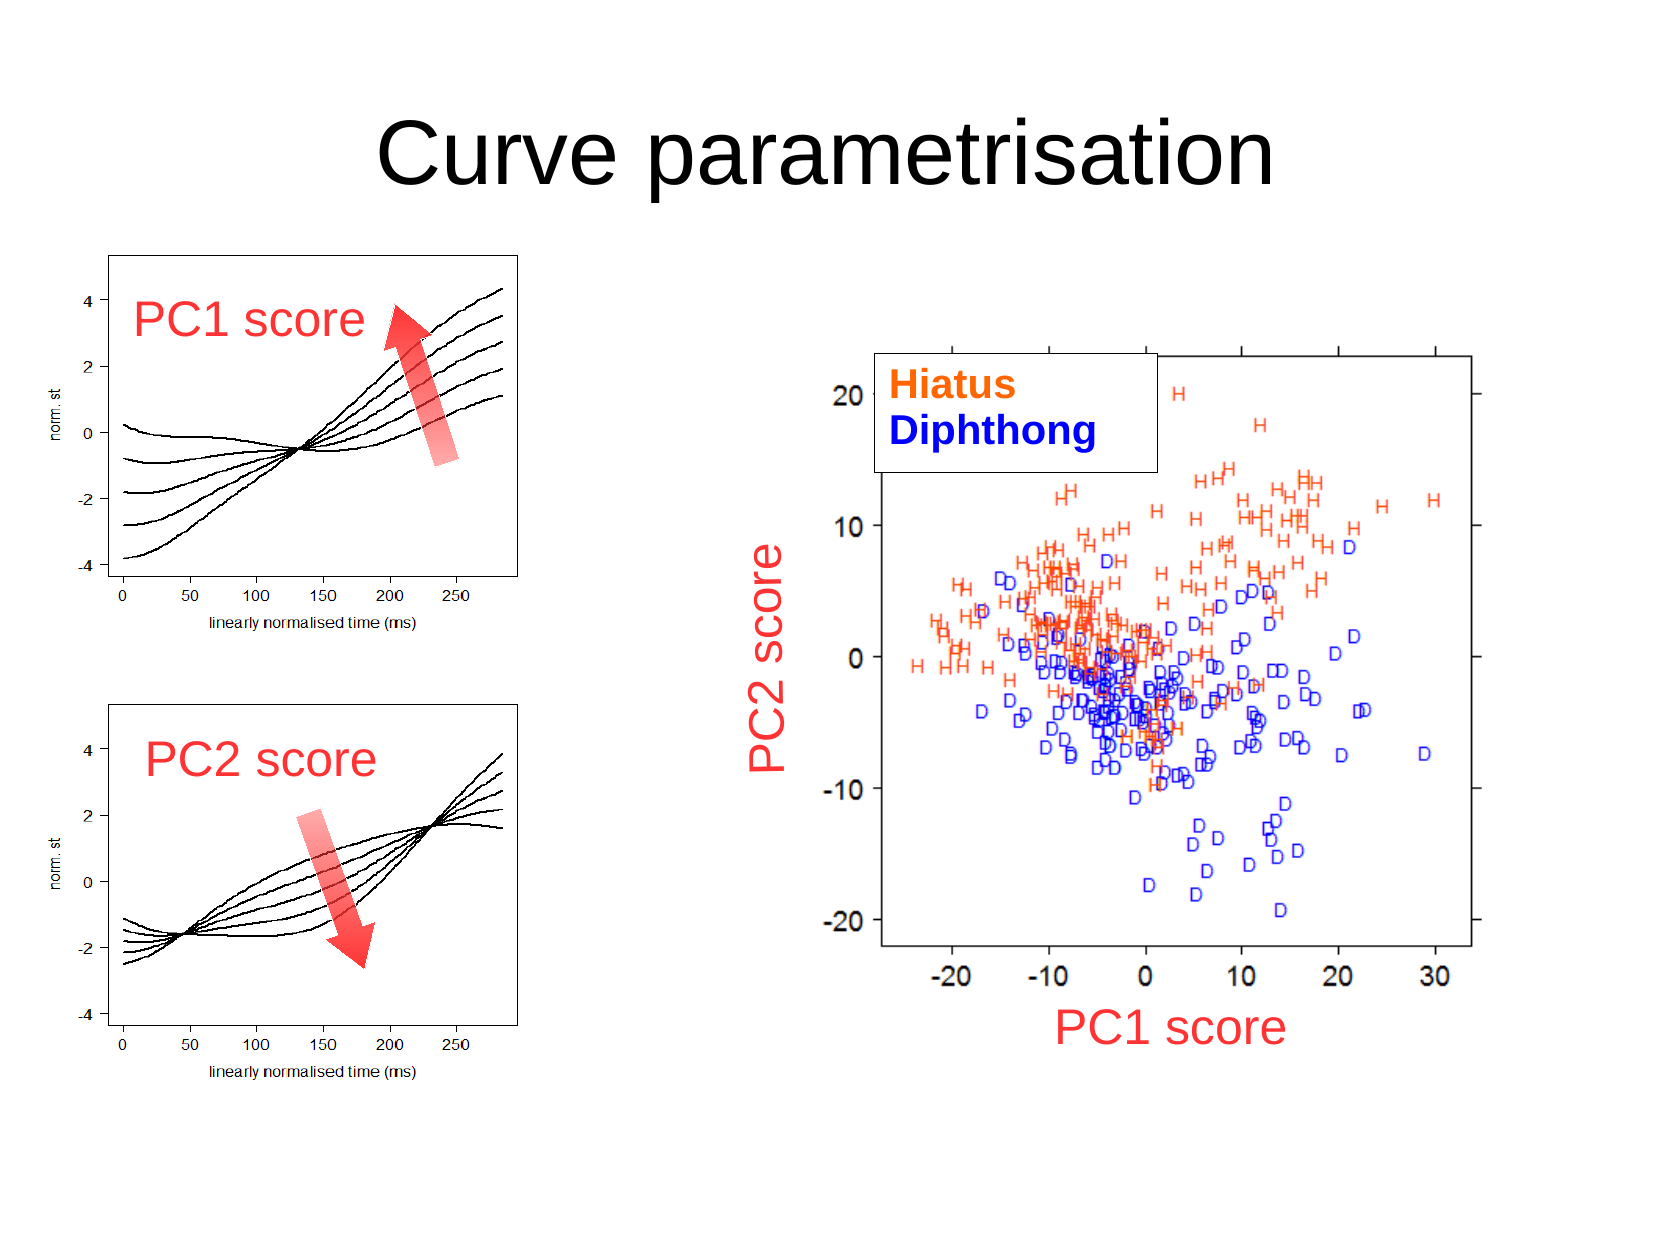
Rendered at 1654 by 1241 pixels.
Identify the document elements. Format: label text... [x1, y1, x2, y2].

title Curve parametrisation [82, 49, 1571, 257]
text_box PC2 score [727, 518, 815, 792]
picture [47, 200, 550, 644]
picture [47, 649, 550, 1093]
text_box [390, 303, 460, 468]
text_box PC2 score [129, 724, 402, 851]
text_box PC1 score [118, 283, 390, 410]
text_box PC1 score [1039, 992, 1312, 1075]
text_box Hiatus Diphthong [874, 353, 1158, 473]
picture [767, 301, 1518, 1052]
text_box [307, 851, 376, 970]
